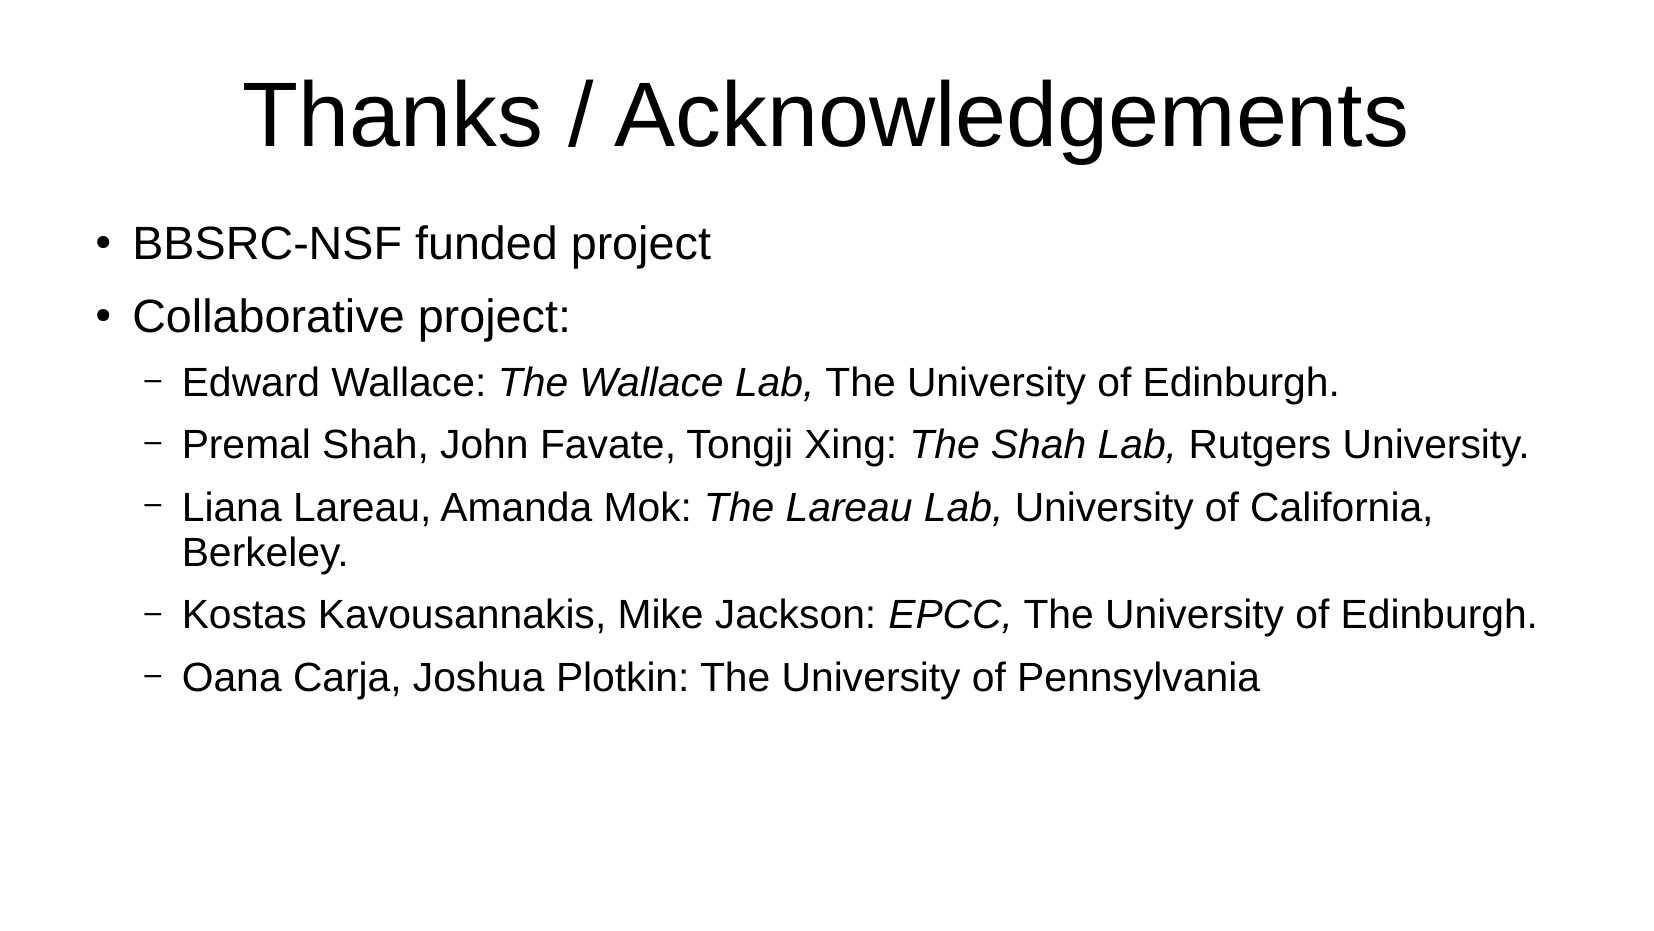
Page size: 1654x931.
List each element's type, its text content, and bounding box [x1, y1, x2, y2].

title Thanks / Acknowledgements [82, 37, 1571, 193]
list BBSRC-NSF funded project Collaborative project: Edward Wallace: The Wallace Lab, The University of Edinburgh. Premal Shah, John Favate, Tongji Xing: The Shah Lab, Rutgers University. Liana Lareau, Amanda Mok: The Lareau Lab, University of California, Berkeley. Kostas Kavousannakis, Mike Jackson: EPCC, The University of Edinburgh. Oana Carja, Joshua Plotkin: The University of Pennsylvania [82, 217, 1571, 758]
